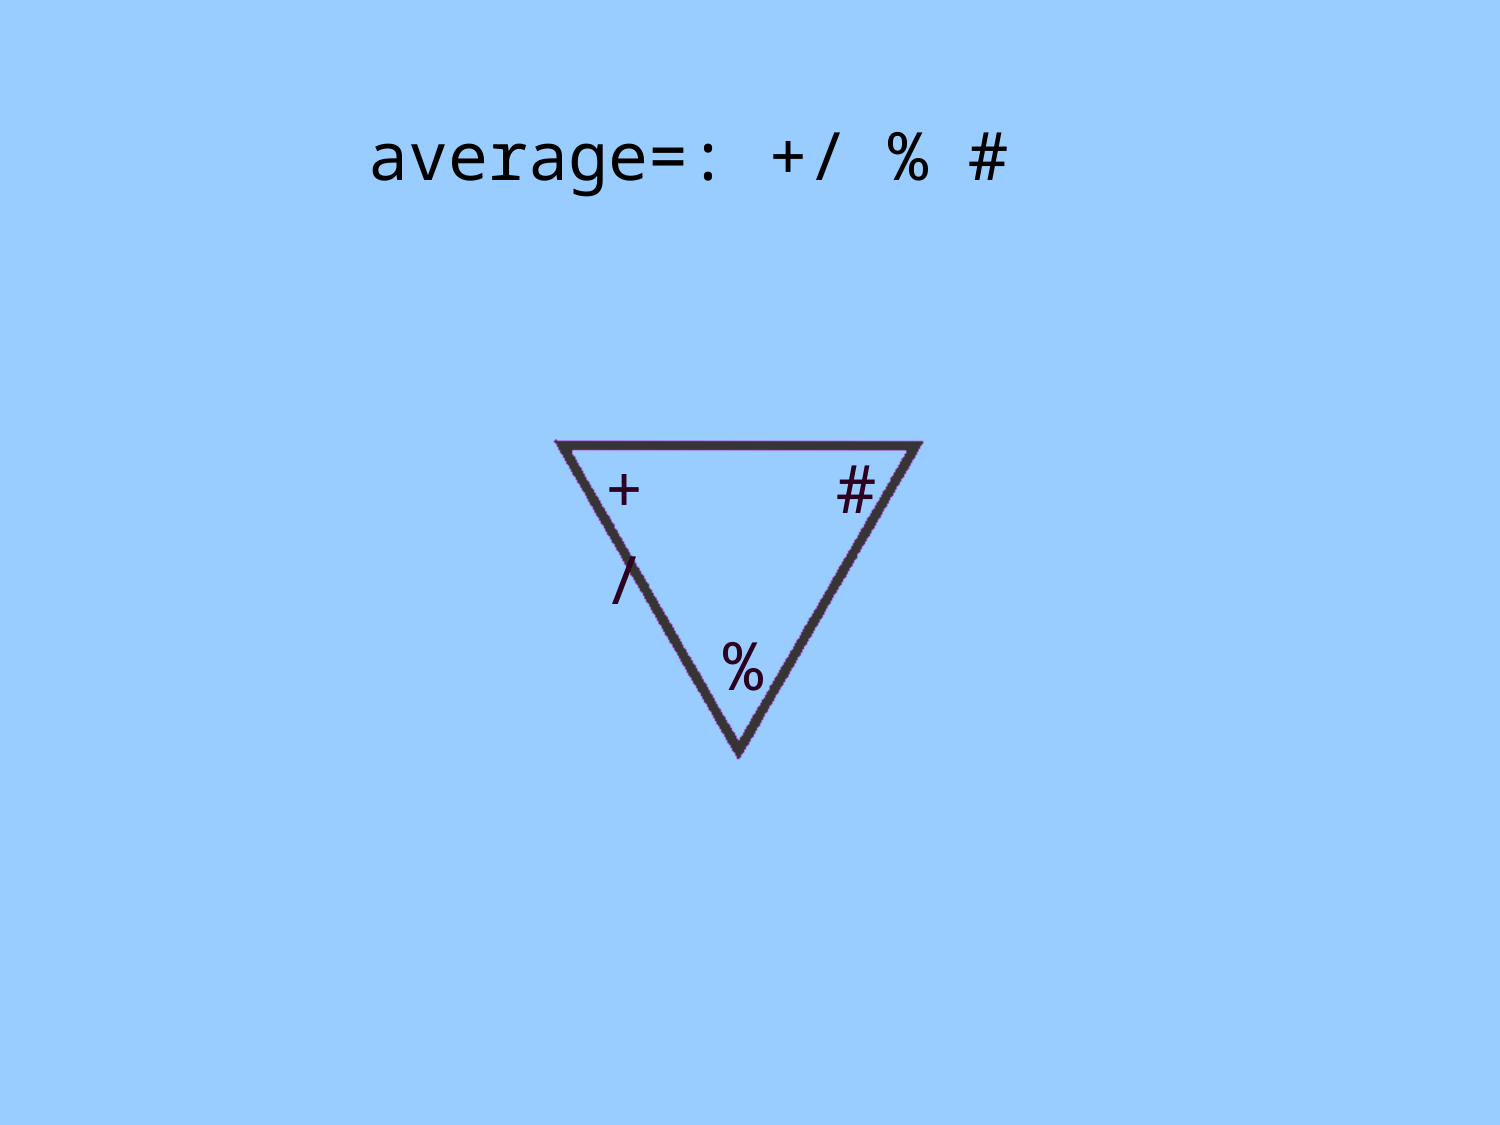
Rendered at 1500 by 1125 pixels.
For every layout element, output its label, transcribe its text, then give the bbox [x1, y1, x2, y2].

text_box # [821, 435, 889, 529]
text_box average=: +/ % # [353, 101, 1154, 195]
picture [542, 420, 934, 766]
text_box +/ [590, 435, 694, 529]
text_box % [708, 611, 775, 706]
